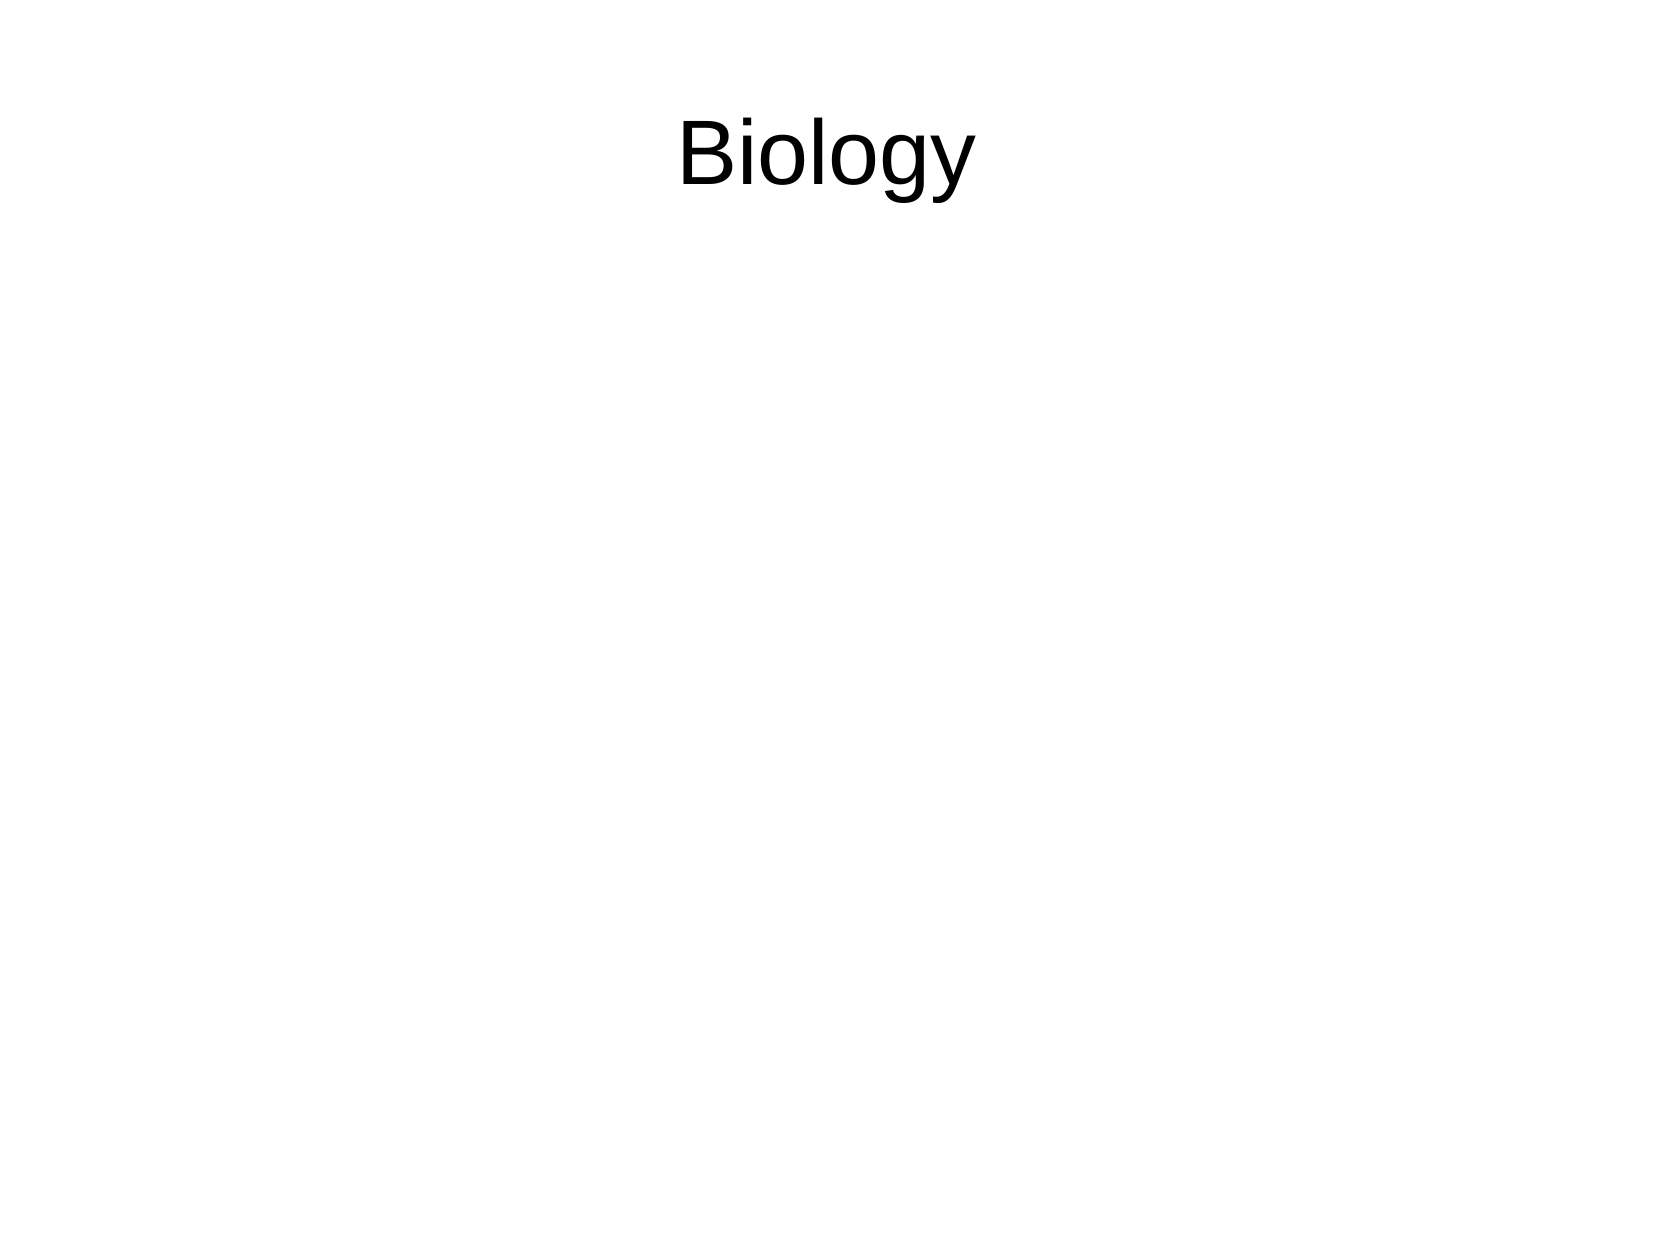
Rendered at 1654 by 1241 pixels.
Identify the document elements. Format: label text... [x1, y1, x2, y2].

title Biology [82, 49, 1571, 257]
